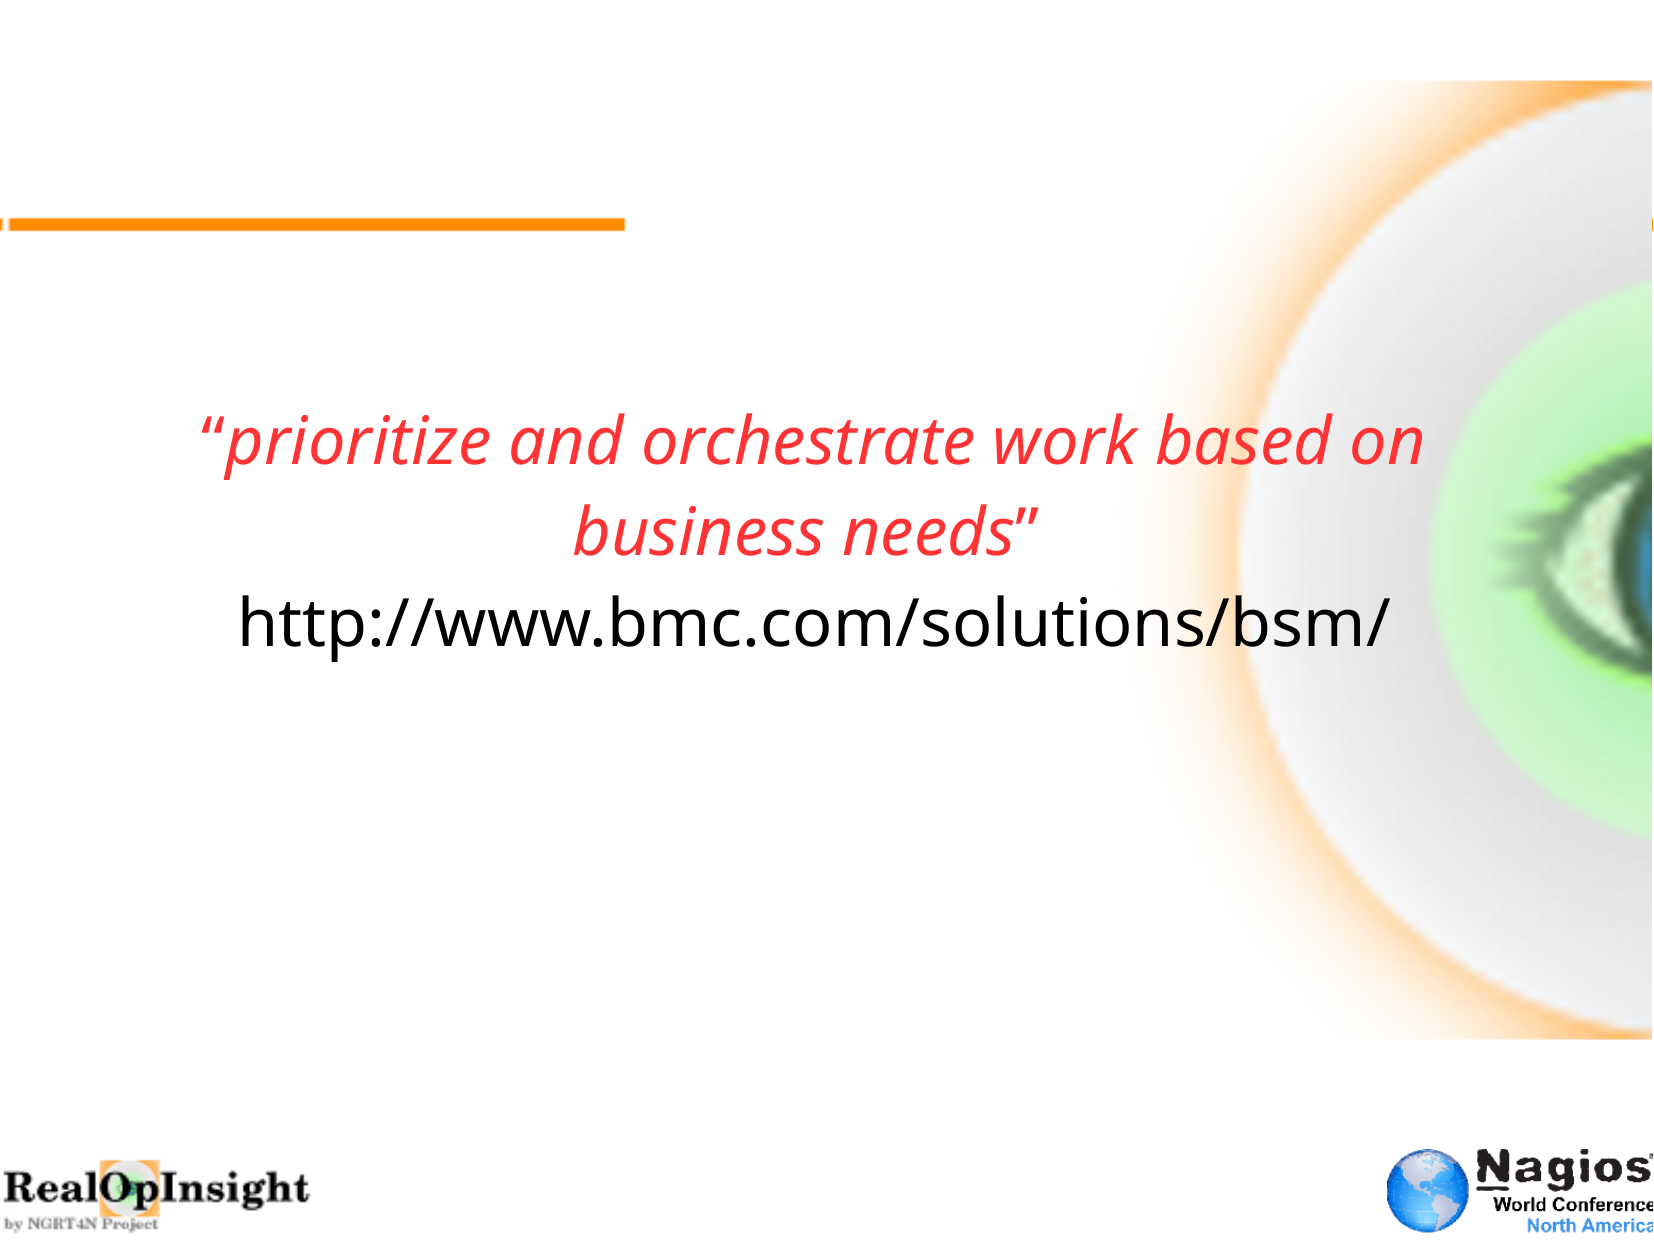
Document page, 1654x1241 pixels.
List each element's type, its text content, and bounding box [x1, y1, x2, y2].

picture [0, 0, 1654, 1241]
subtitle “prioritize and orchestrate work based on business needs” http://www.bmc.com/solutions/bsm/ [82, 49, 1547, 1010]
